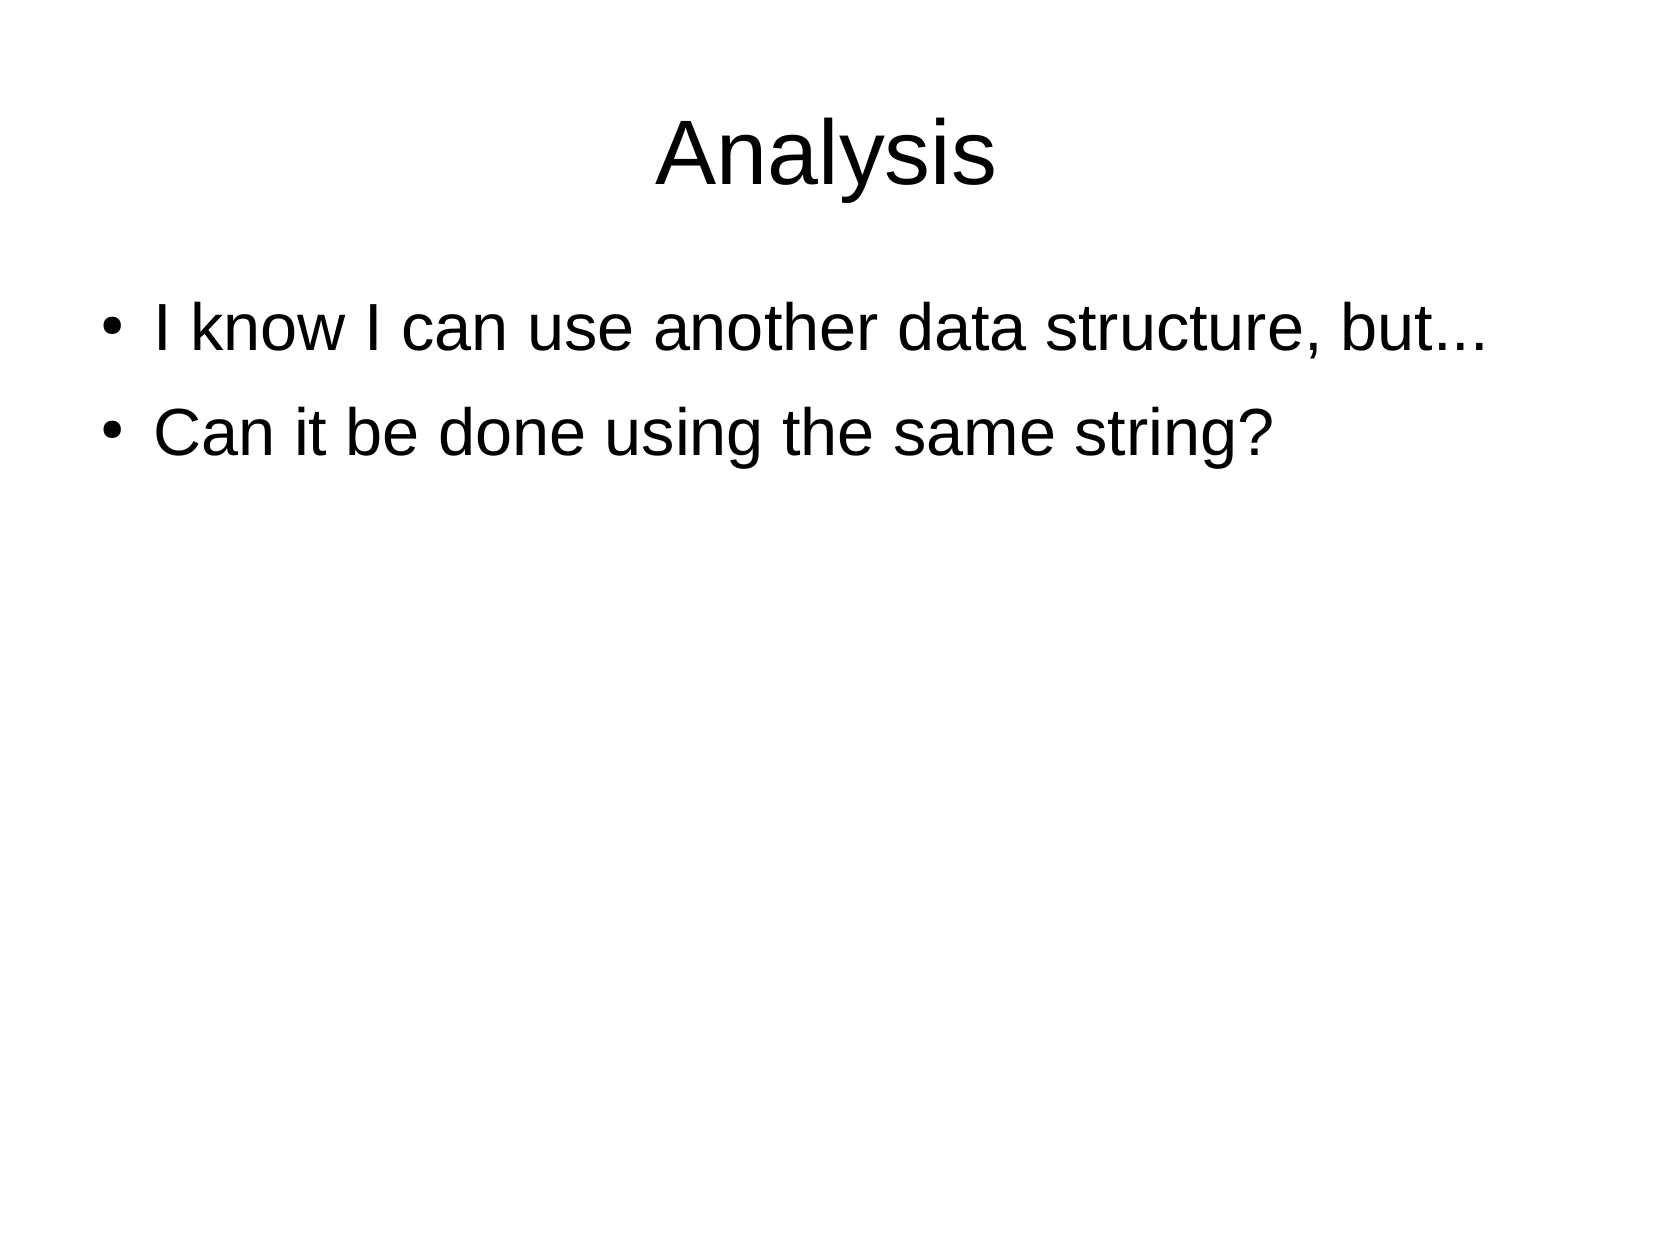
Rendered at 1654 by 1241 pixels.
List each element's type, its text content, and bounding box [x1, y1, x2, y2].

list I know I can use another data structure, but... Can it be done using the same string? [82, 290, 1571, 1010]
title Analysis [82, 49, 1571, 257]
